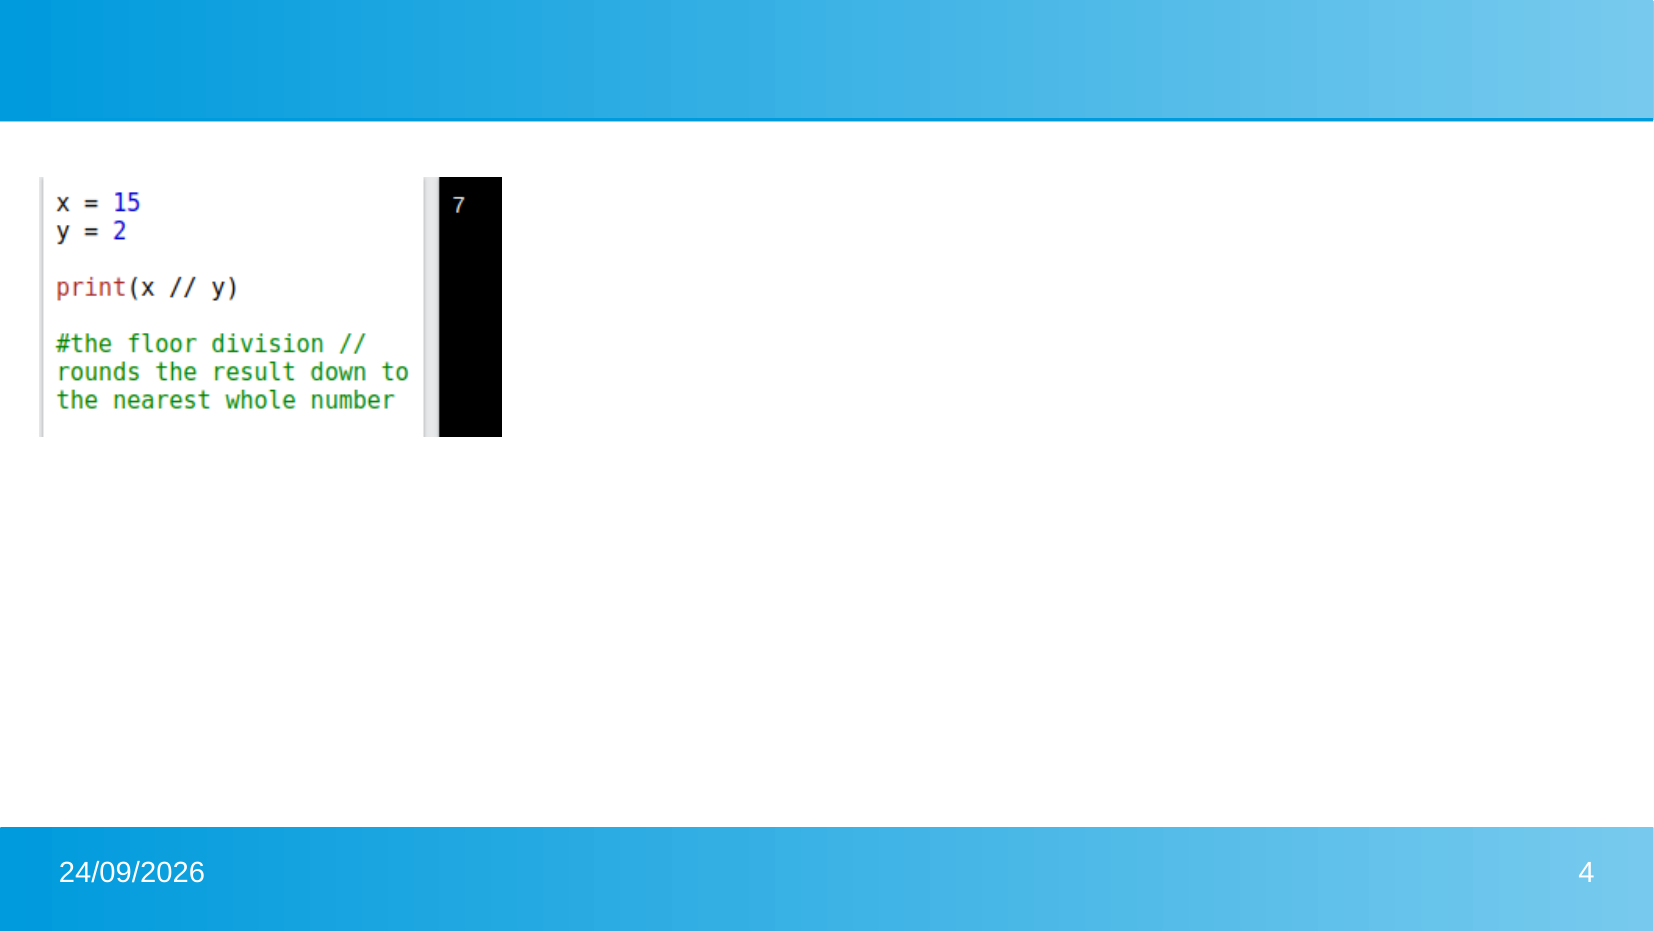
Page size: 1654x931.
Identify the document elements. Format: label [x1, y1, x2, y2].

picture [39, 177, 502, 437]
